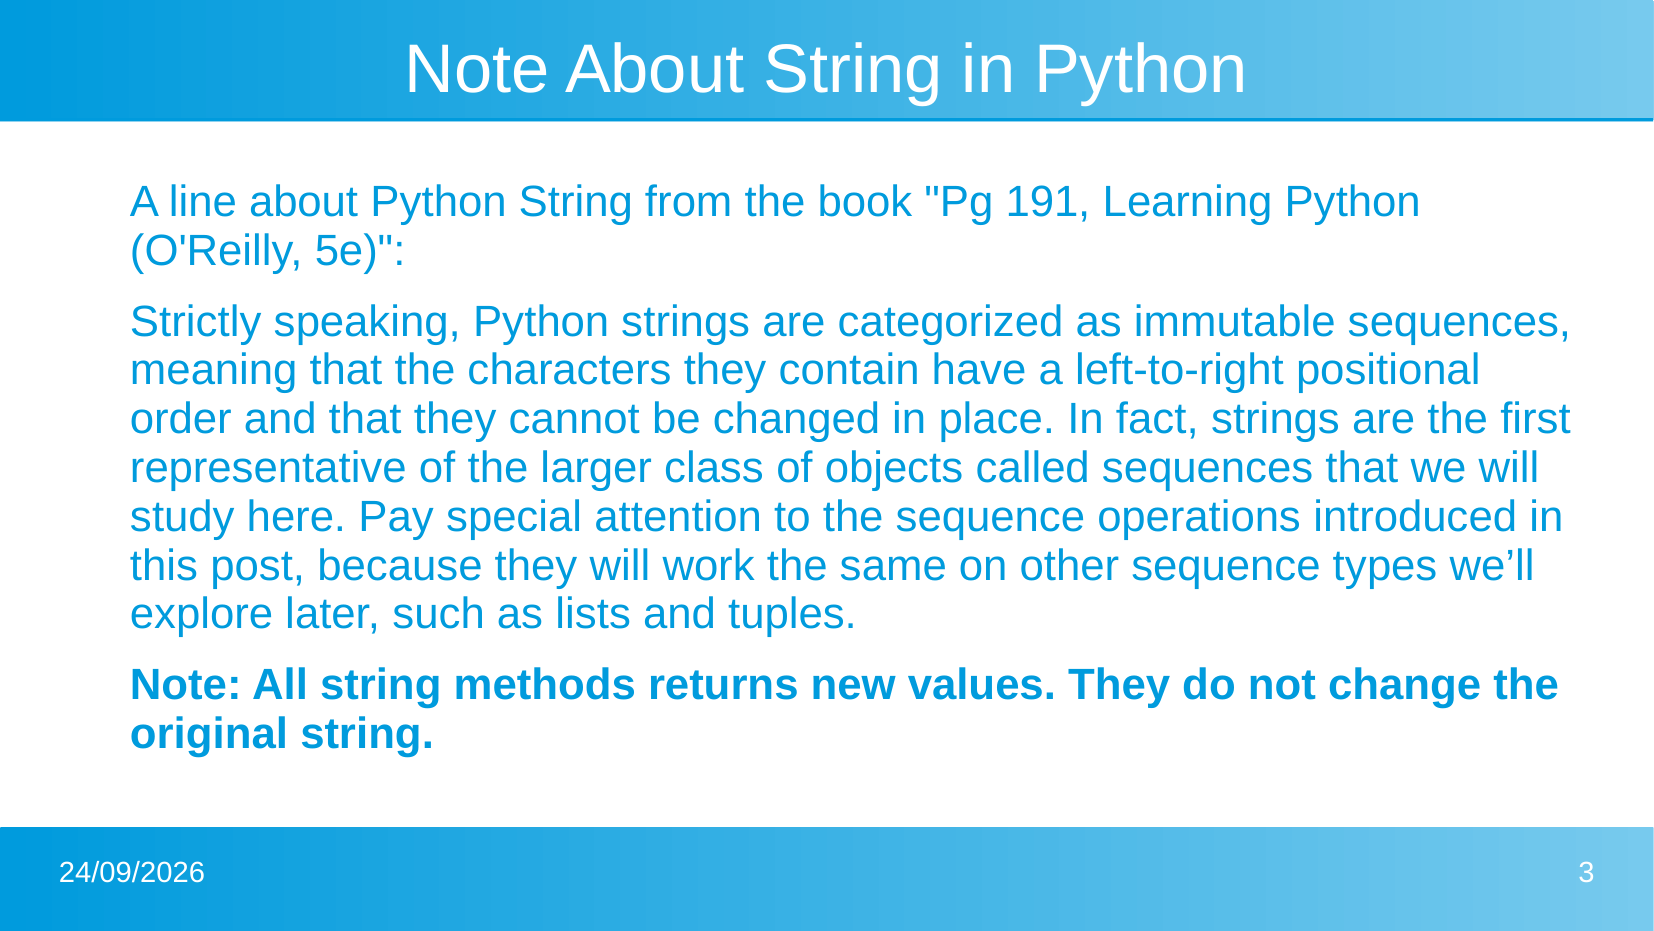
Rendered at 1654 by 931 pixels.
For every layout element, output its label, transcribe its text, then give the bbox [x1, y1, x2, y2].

title Note About String in Python [59, 29, 1595, 108]
list A line about Python String from the book "Pg 191, Learning Python (O'Reilly, 5e)": Strictly speaking, Python strings are categorized as immutable sequences, meaning that the characters they contain have a left-to-right positional order and that they cannot be changed in place. In fact, strings are the first representative of the larger class of objects called sequences that we will study here. Pay special attention to the sequence operations introduced in this post, because they will work the same on other sequence types we’ll explore later, such as lists and tuples. Note: All string methods returns new values. They do not change the original string. [59, 177, 1595, 768]
